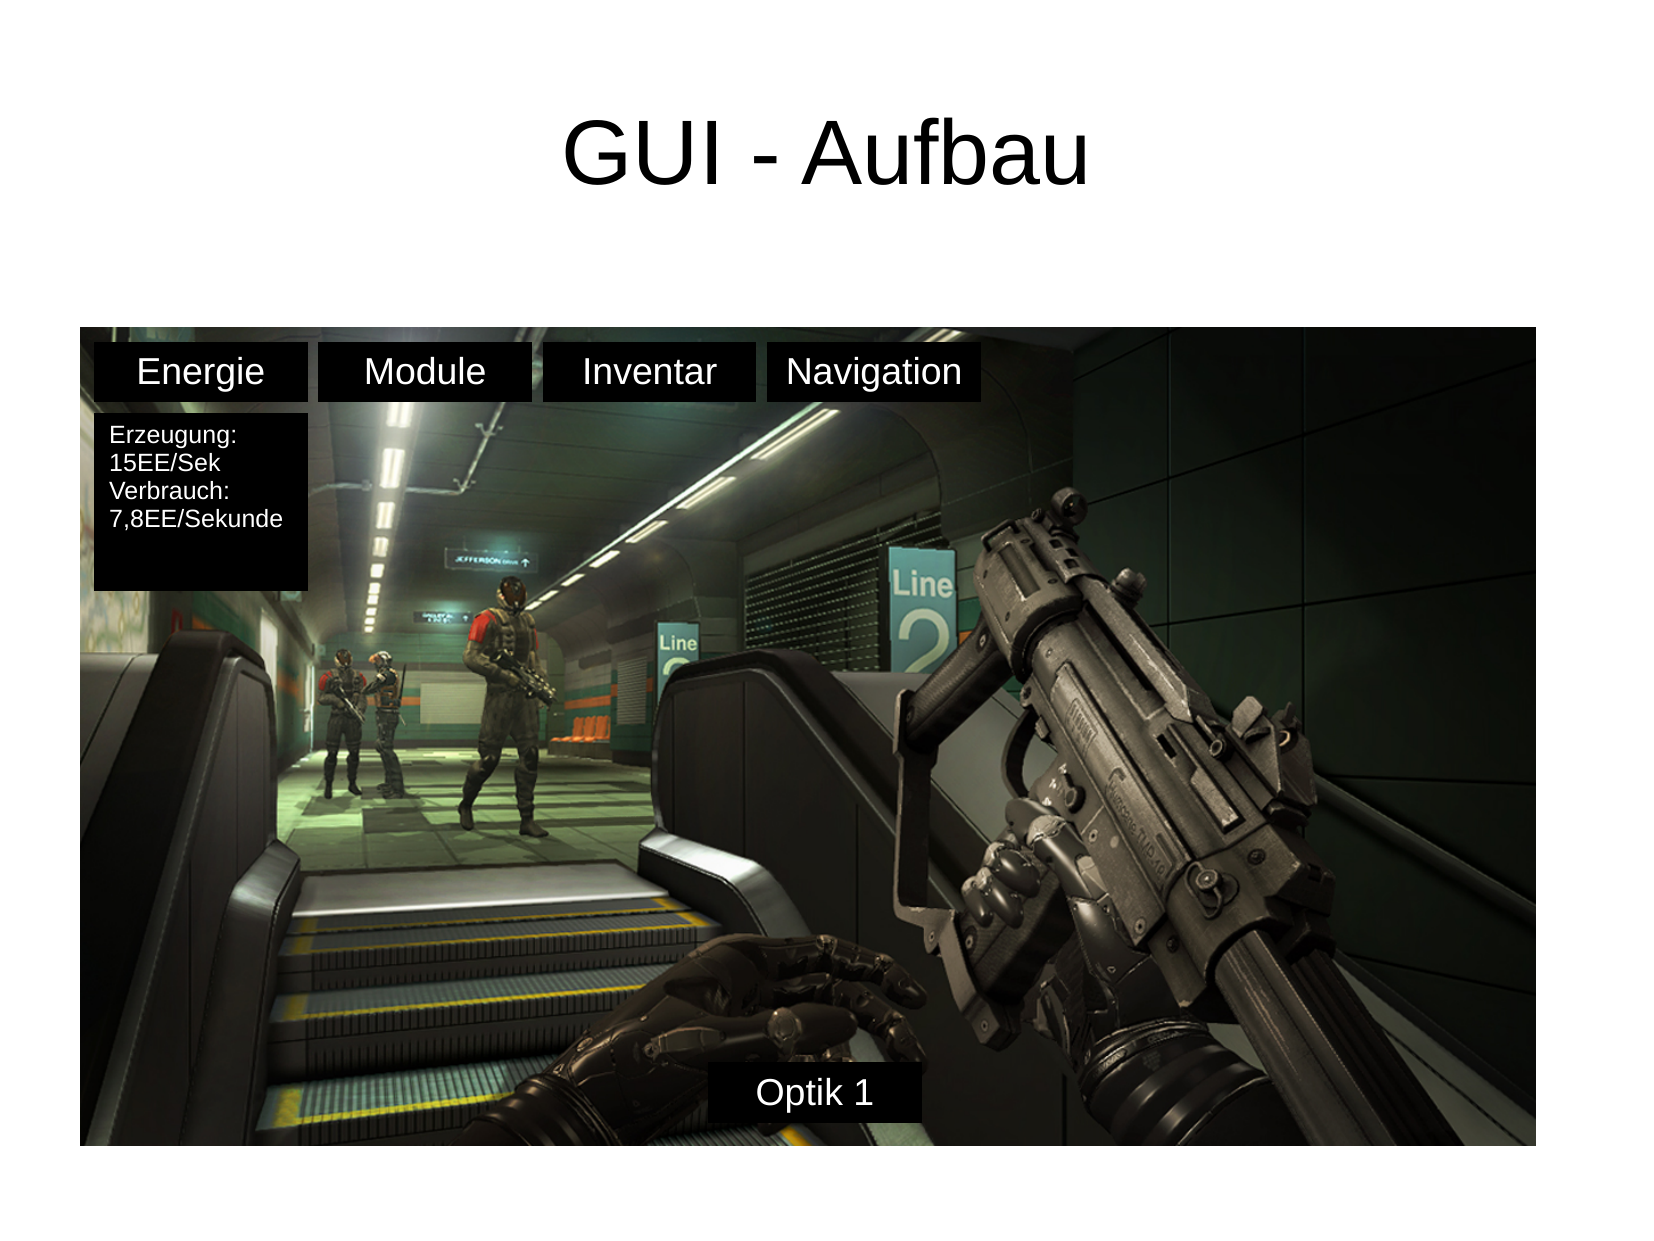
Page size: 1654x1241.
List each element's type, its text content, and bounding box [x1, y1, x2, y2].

text_box Navigation [767, 342, 981, 402]
text_box Inventar [543, 342, 756, 402]
text_box Optik 1 [708, 1062, 922, 1123]
text_box Module [318, 342, 532, 402]
title GUI - Aufbau [82, 49, 1571, 257]
picture [80, 327, 1536, 1146]
text_box Erzeugung: 15EE/Sek Verbrauch: 7,8EE/Sekunde [94, 413, 308, 591]
text_box Energie [94, 342, 308, 402]
